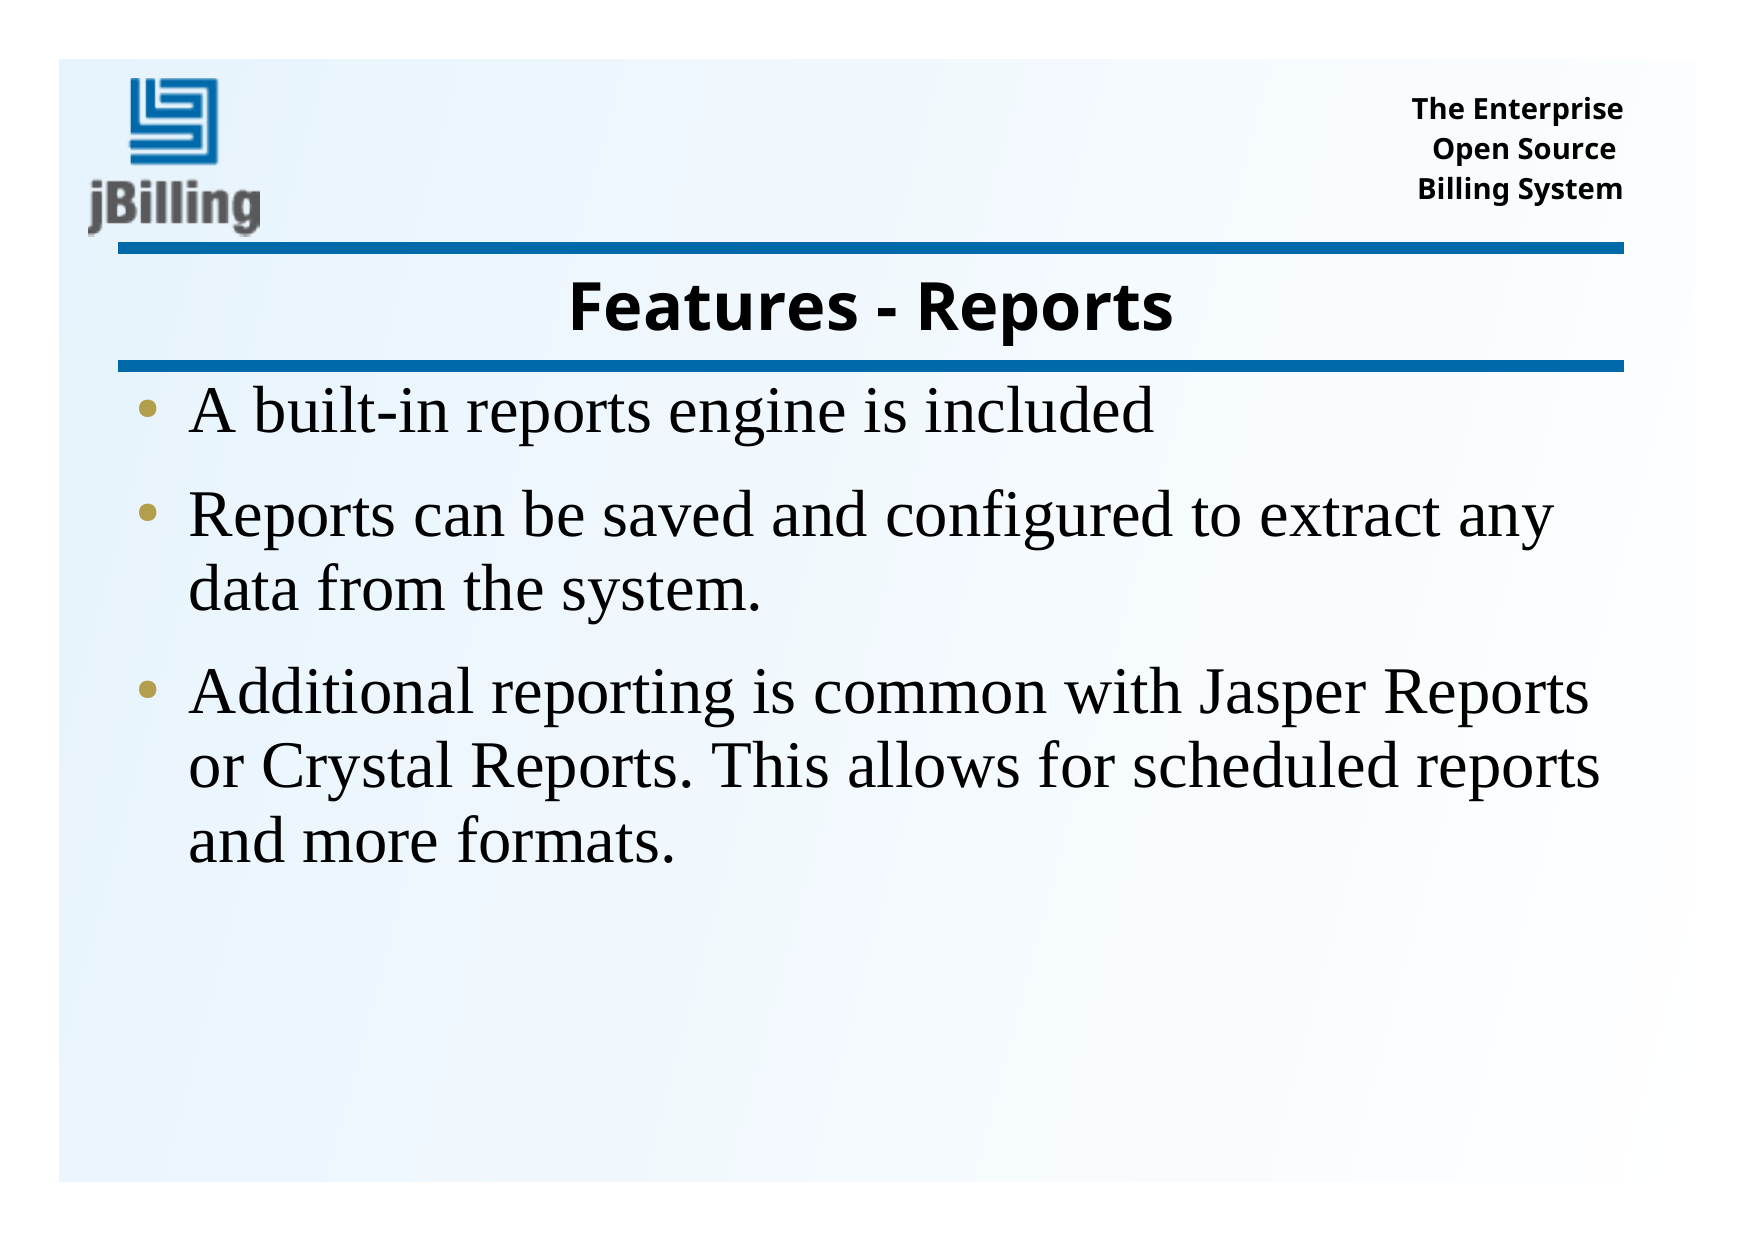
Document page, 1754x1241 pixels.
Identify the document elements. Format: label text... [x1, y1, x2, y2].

picture [88, 78, 260, 237]
list A built-in reports engine is included Reports can be saved and configured to extract any data from the system. Additional reporting is common with Jasper Reports or Crystal Reports. This allows for scheduled reports and more formats. [118, 373, 1625, 1134]
title Features - Reports [118, 248, 1625, 361]
